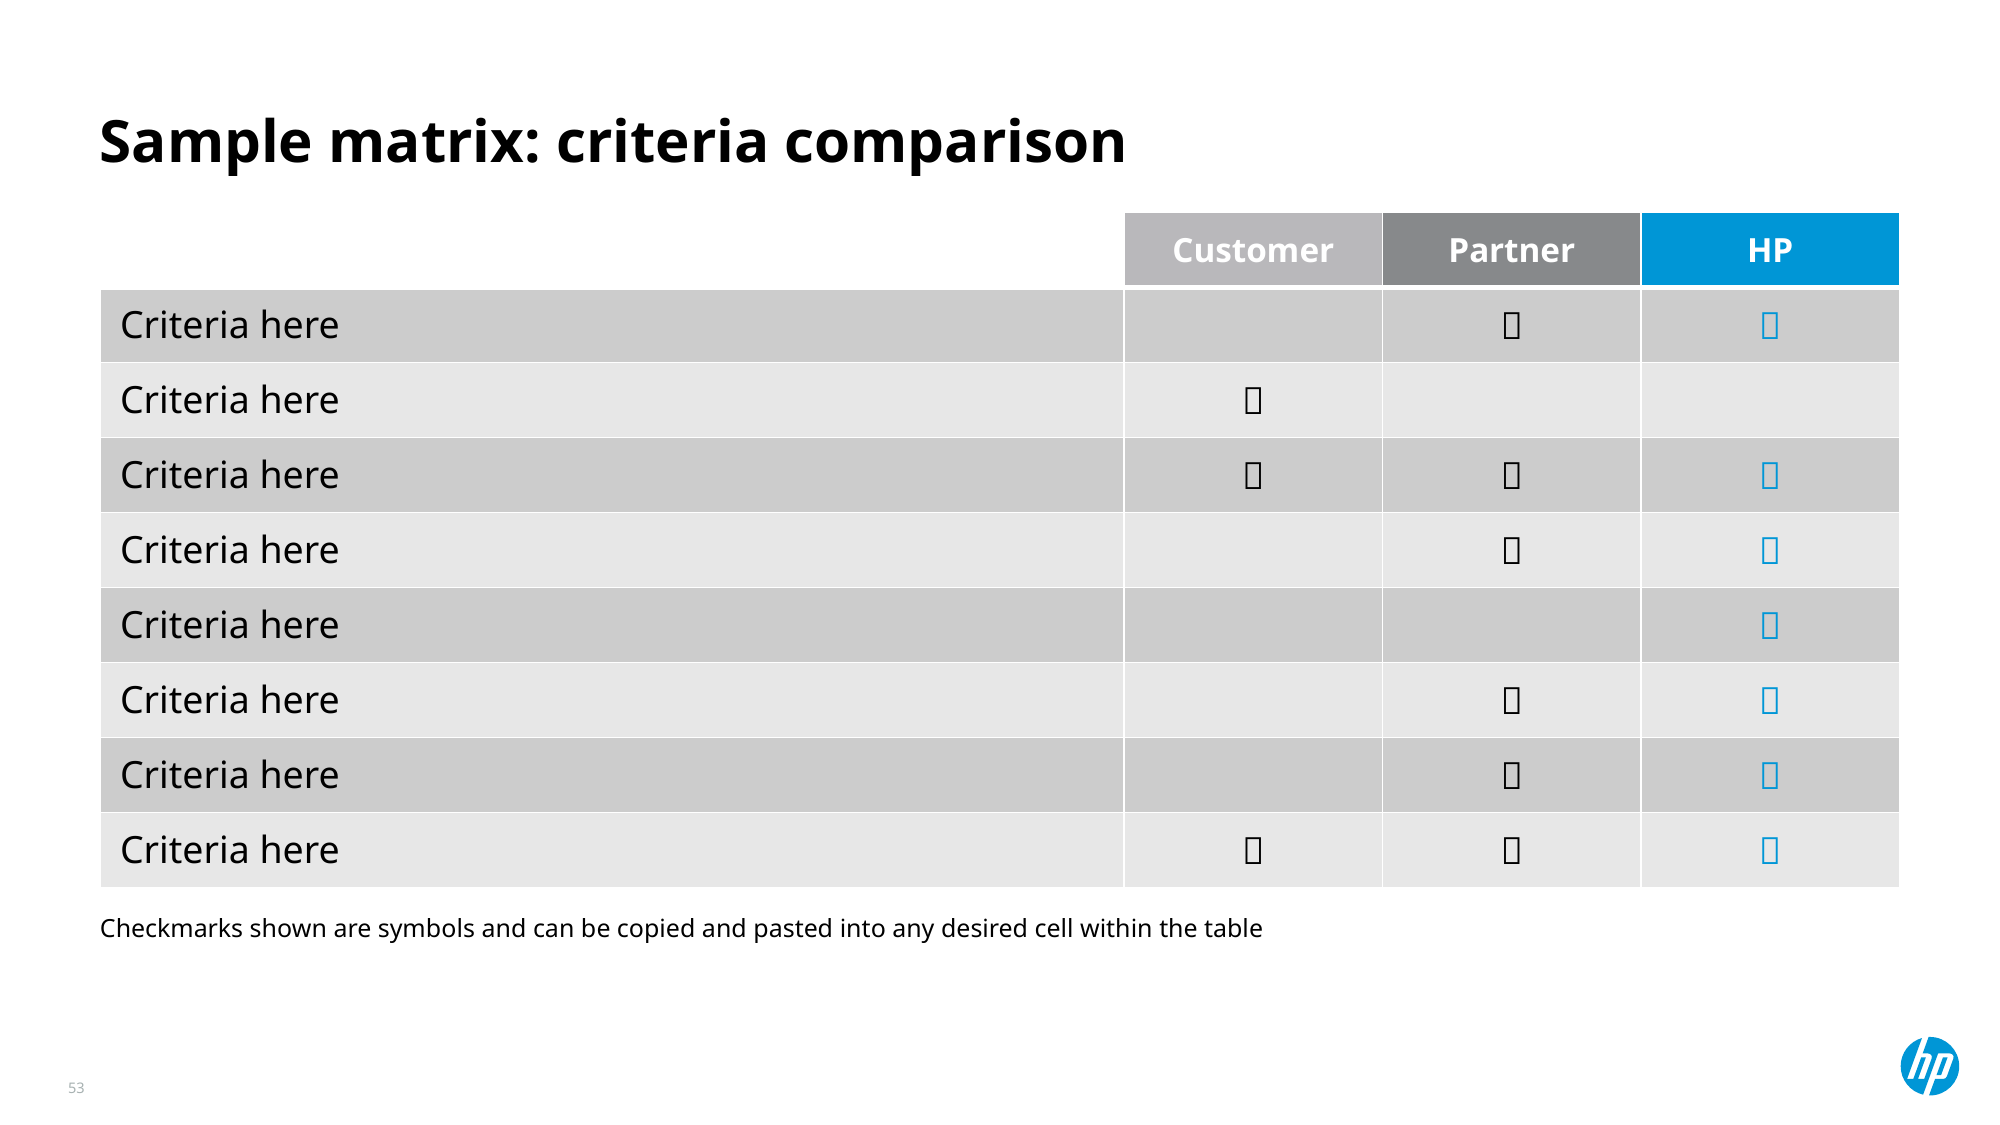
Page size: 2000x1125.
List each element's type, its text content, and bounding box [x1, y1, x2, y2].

table_cell [1125, 588, 1382, 662]
table_cell  [1383, 663, 1640, 737]
table_cell Criteria here [101, 588, 1123, 662]
table_cell Criteria here [101, 813, 1123, 887]
table_cell Criteria here [101, 290, 1123, 362]
table_header Partner [1383, 213, 1640, 285]
table_header HP [1642, 213, 1899, 285]
table_cell Criteria here [101, 513, 1123, 587]
slide_number <number> [34, 1062, 85, 1099]
table_cell  [1383, 513, 1640, 587]
table_cell  [1383, 738, 1640, 812]
table_cell [1125, 513, 1382, 587]
table_cell  [1642, 813, 1899, 887]
table_cell Criteria here [101, 663, 1123, 737]
table_cell Criteria here [101, 738, 1123, 812]
table_cell [1125, 663, 1382, 737]
table_cell Criteria here [101, 363, 1123, 437]
table_cell  [1383, 813, 1640, 887]
table_cell  [1125, 363, 1382, 437]
table_header [101, 213, 1123, 285]
table_cell  [1125, 438, 1382, 512]
title Sample matrix: criteria comparison [99, 50, 1900, 175]
table_cell  [1642, 290, 1899, 362]
table_cell  [1642, 513, 1899, 587]
table_cell Criteria here [101, 438, 1123, 512]
table_cell  [1383, 438, 1640, 512]
table_cell [1383, 588, 1640, 662]
text_box Checkmarks shown are symbols and can be copied and pasted into any desired cell within the table [99, 912, 1900, 950]
table_cell  [1383, 290, 1640, 362]
table_cell  [1642, 438, 1899, 512]
table_cell  [1642, 663, 1899, 737]
table_cell [1383, 363, 1640, 437]
table_header Customer [1125, 213, 1382, 285]
table_cell [1642, 363, 1899, 437]
table_cell  [1642, 588, 1899, 662]
table_cell [1125, 738, 1382, 812]
table_cell [1125, 290, 1382, 362]
table_cell  [1125, 813, 1382, 887]
table_cell  [1642, 738, 1899, 812]
